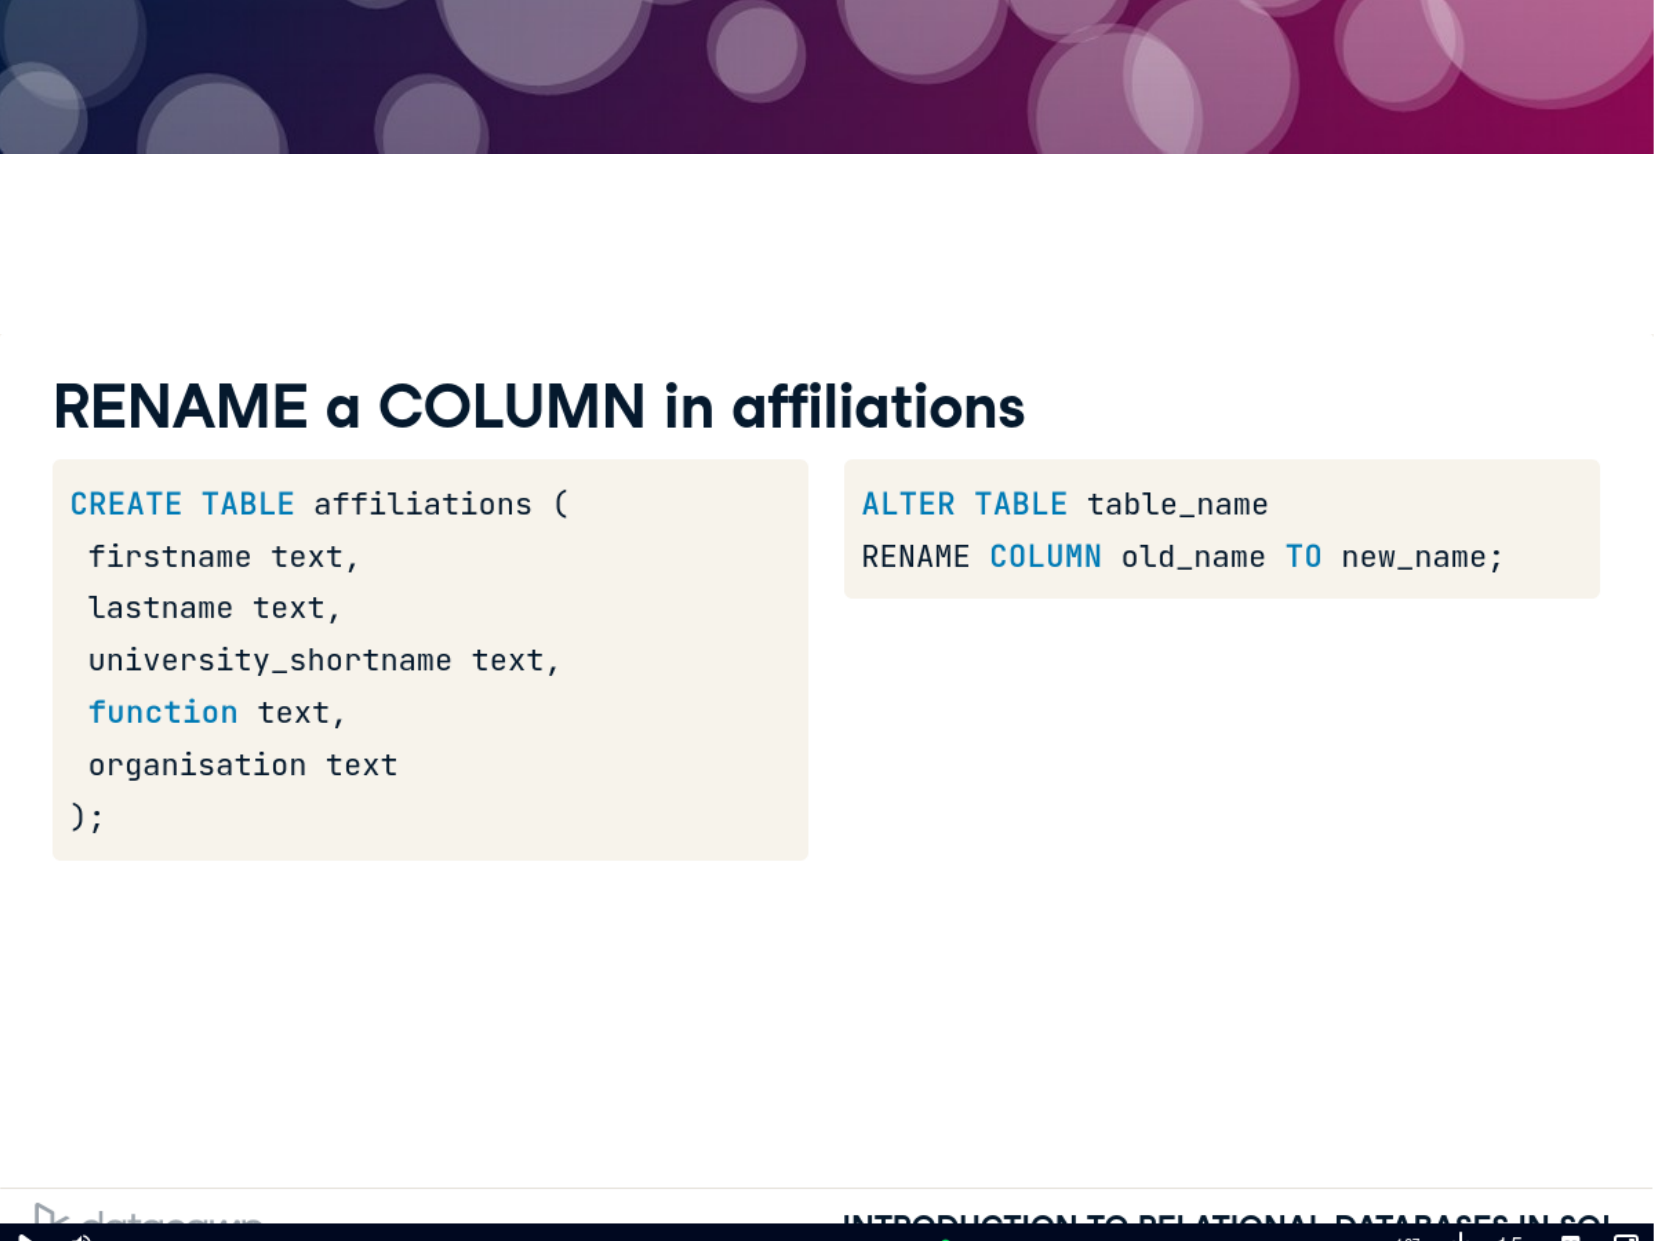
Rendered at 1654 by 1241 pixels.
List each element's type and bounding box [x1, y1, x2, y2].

picture [0, 334, 1654, 1241]
